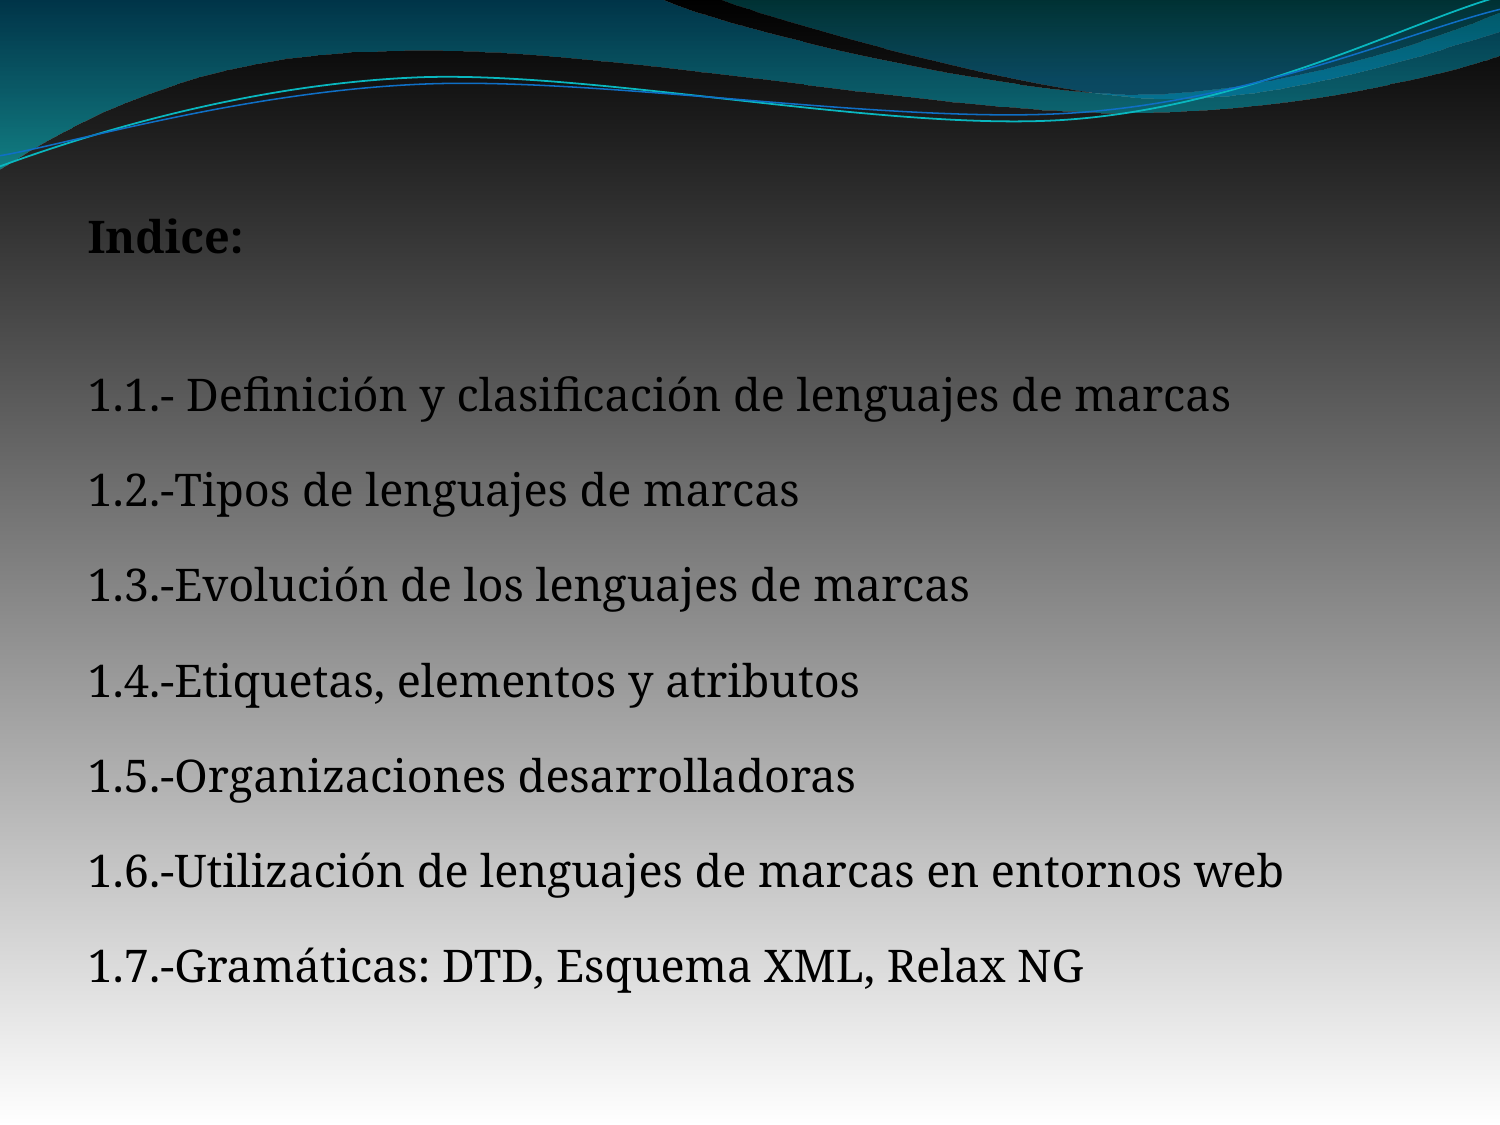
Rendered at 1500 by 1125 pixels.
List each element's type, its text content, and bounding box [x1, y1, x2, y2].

subtitle Indice: 1.1.- Definición y clasificación de lenguajes de marcas 1.2.-Tipos de lenguajes de marcas 1.3.-Evolución de los lenguajes de marcas 1.4.-Etiquetas, elementos y atributos 1.5.-Organizaciones desarrolladoras 1.6.-Utilización de lenguajes de marcas en entornos web 1.7.-Gramáticas: DTD, Esquema XML, Relax NG [87, 200, 1376, 1106]
